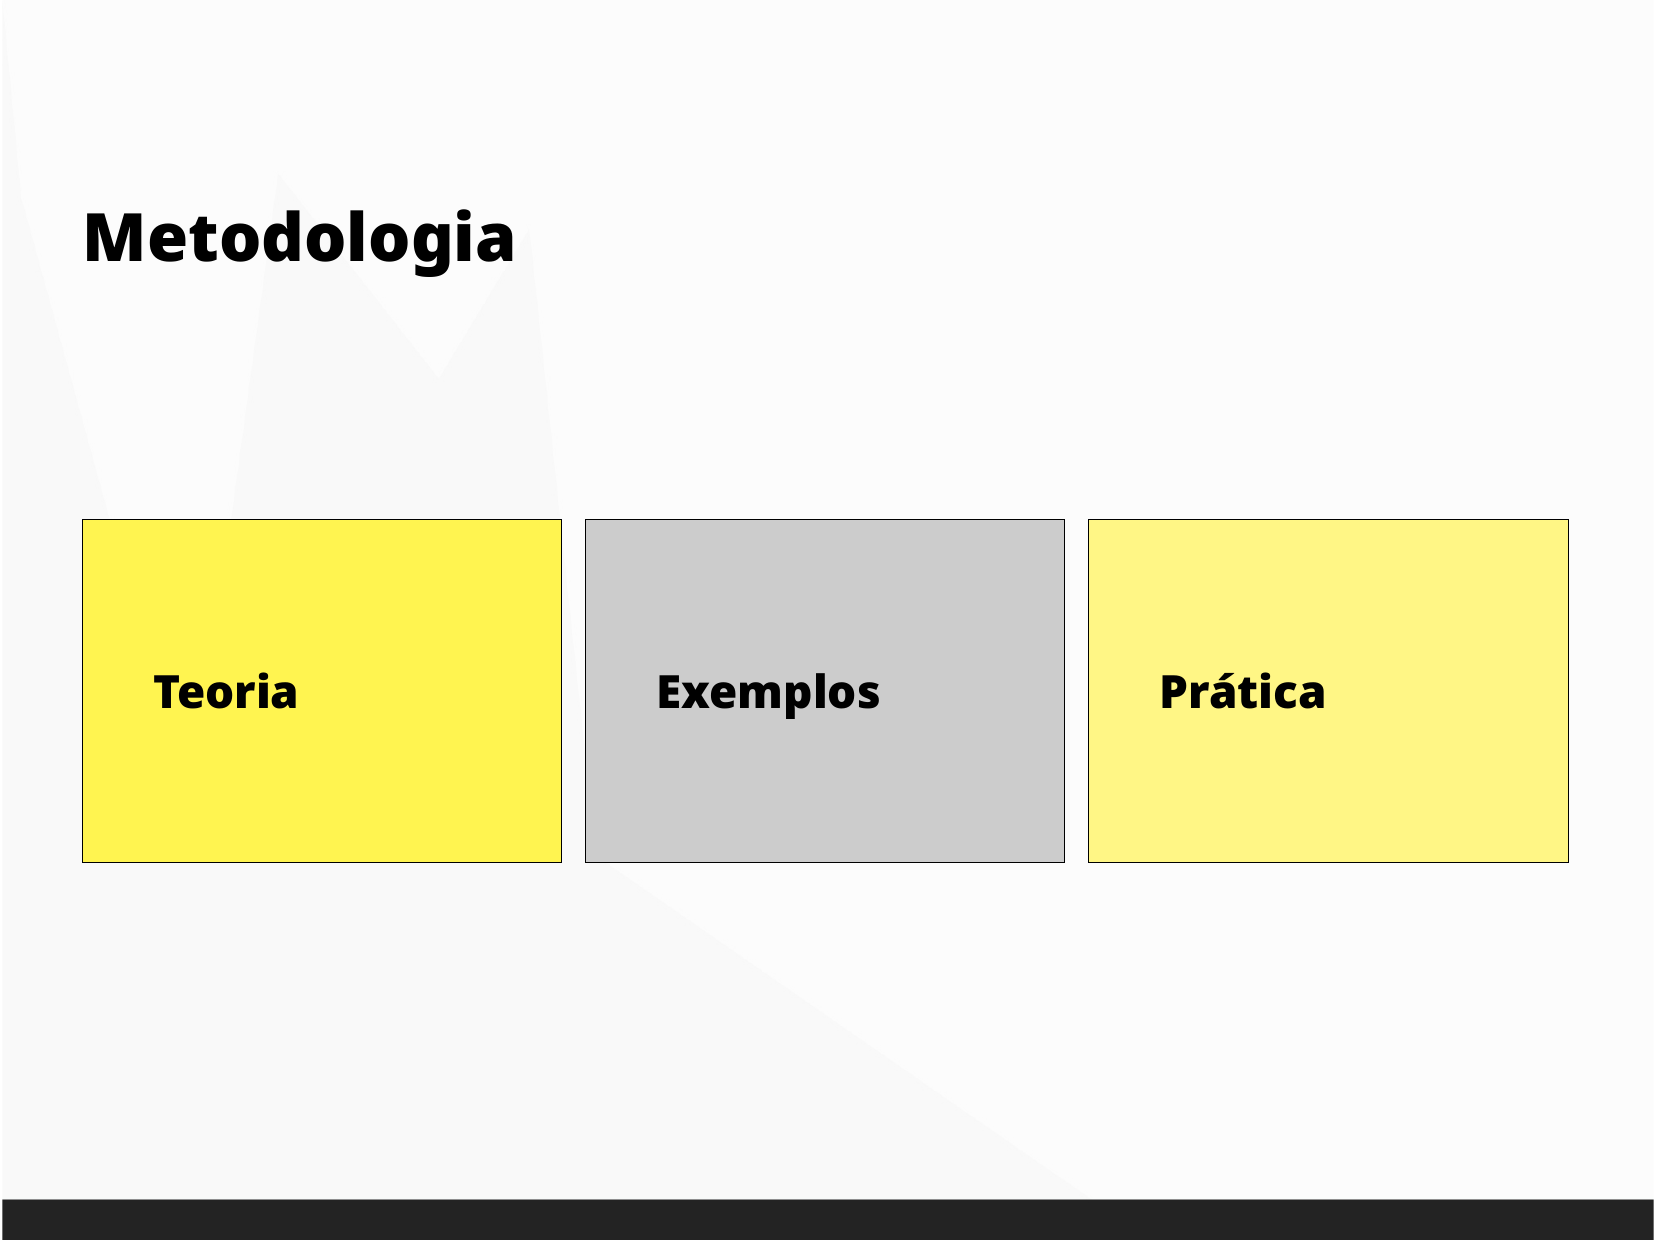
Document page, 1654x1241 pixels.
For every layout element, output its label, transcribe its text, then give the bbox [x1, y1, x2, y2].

list Teoria [82, 519, 562, 863]
list Exemplos [585, 519, 1065, 863]
picture [2, 0, 1654, 1241]
title Metodologia [82, 132, 1571, 340]
list Prática [1088, 519, 1569, 863]
